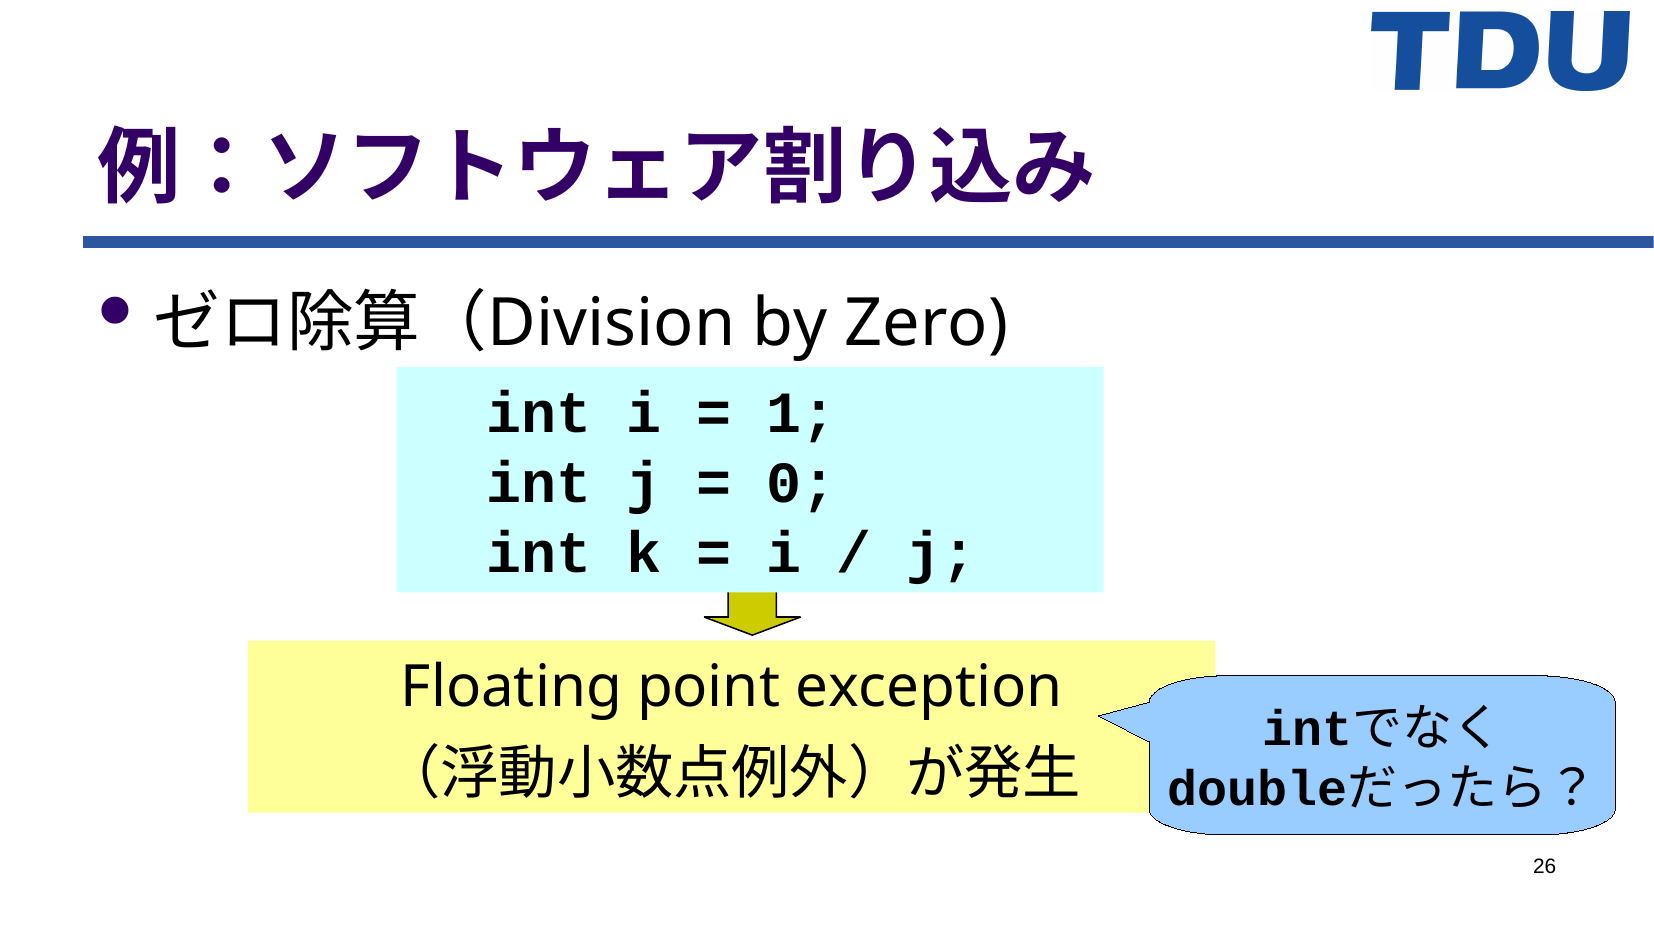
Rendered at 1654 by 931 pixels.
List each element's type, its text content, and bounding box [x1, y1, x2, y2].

picture [1371, 11, 1630, 91]
text_box [704, 593, 801, 636]
text_box intでなく doubleだったら？ [1098, 675, 1616, 835]
title 例：ソフトウェア割り込み [82, 51, 1571, 228]
text_box Floating point exception （浮動小数点例外）が発生 [247, 640, 1216, 813]
list ゼロ除算（Division by Zero) [82, 259, 1571, 807]
text_box int i = 1; int j = 0; int k = i / j; [396, 366, 1104, 593]
